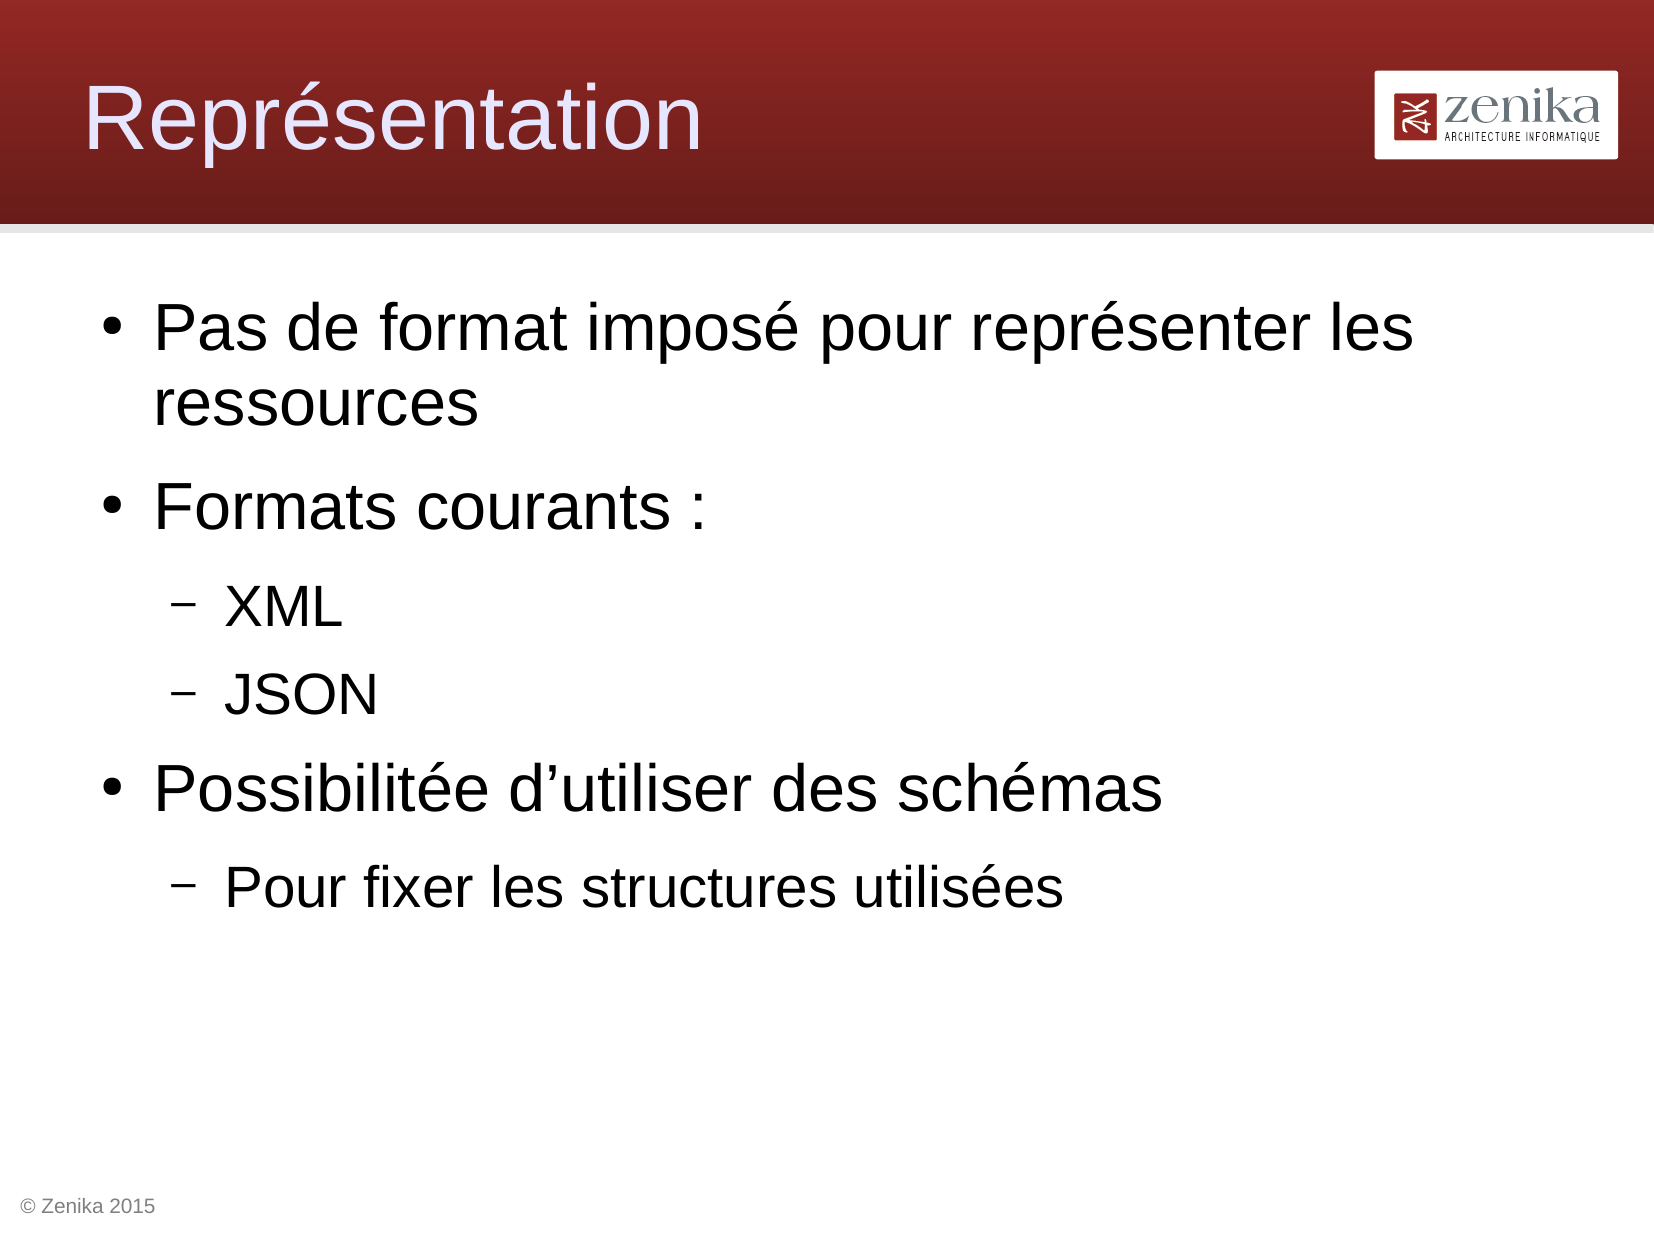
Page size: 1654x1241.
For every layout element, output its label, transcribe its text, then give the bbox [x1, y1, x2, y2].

picture [1571, 82, 1600, 149]
title Représentation [82, 13, 1571, 222]
list Pas de format imposé pour représenter les ressources Formats courants : XML JSON Possibilitée d’utiliser des schémas Pour fixer les structures utilisées [82, 290, 1538, 1010]
